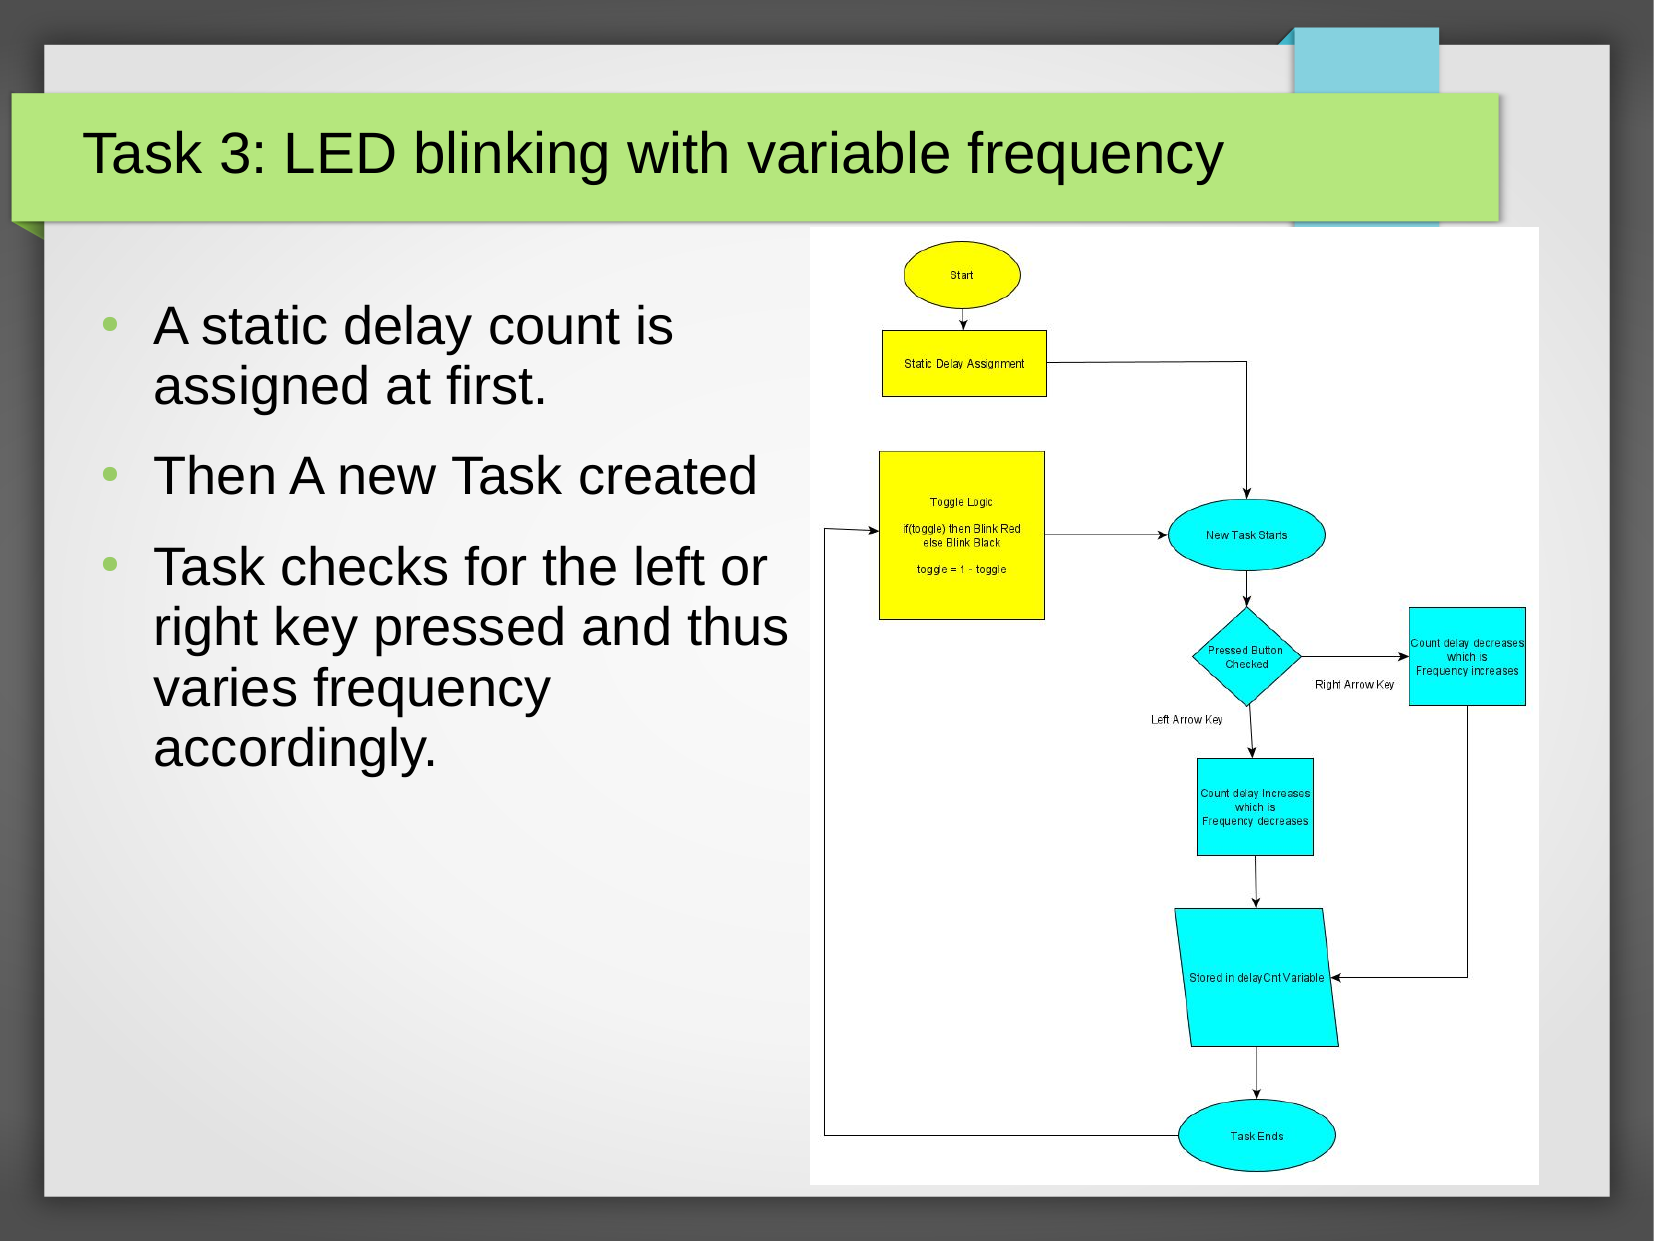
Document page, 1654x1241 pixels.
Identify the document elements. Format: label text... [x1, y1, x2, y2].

title Task 3: LED blinking with variable frequency [82, 94, 1264, 213]
list A static delay count is assigned at first. Then A new Task created Task checks for the left or right key pressed and thus varies frequency accordingly. [82, 295, 810, 1096]
picture [0, 0, 1654, 1241]
